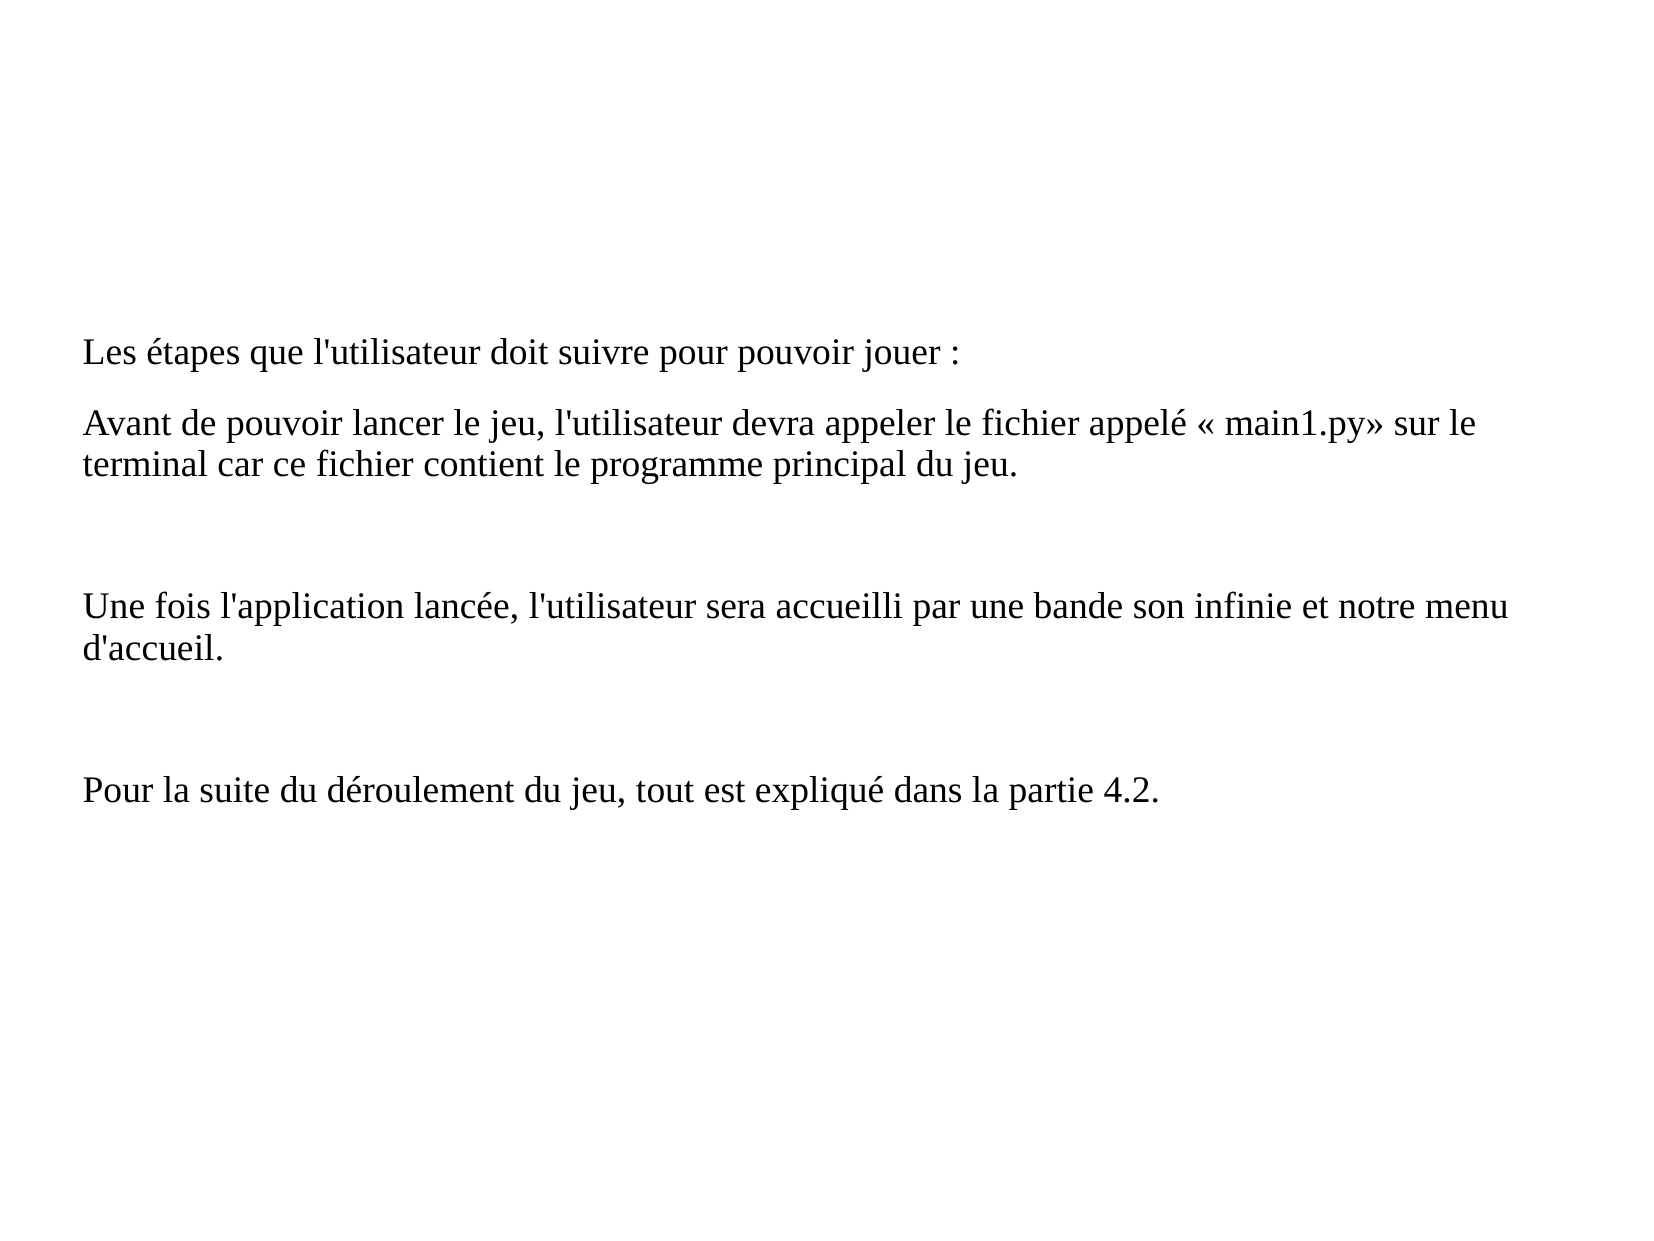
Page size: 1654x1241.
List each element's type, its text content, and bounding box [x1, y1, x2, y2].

list Les étapes que l'utilisateur doit suivre pour pouvoir jouer : Avant de pouvoir lancer le jeu, l'utilisateur devra appeler le fichier appelé « main1.py» sur le terminal car ce fichier contient le programme principal du jeu. Une fois l'application lancée, l'utilisateur sera accueilli par une bande son infinie et notre menu d'accueil. Pour la suite du déroulement du jeu, tout est expliqué dans la partie 4.2. [82, 330, 1571, 1150]
